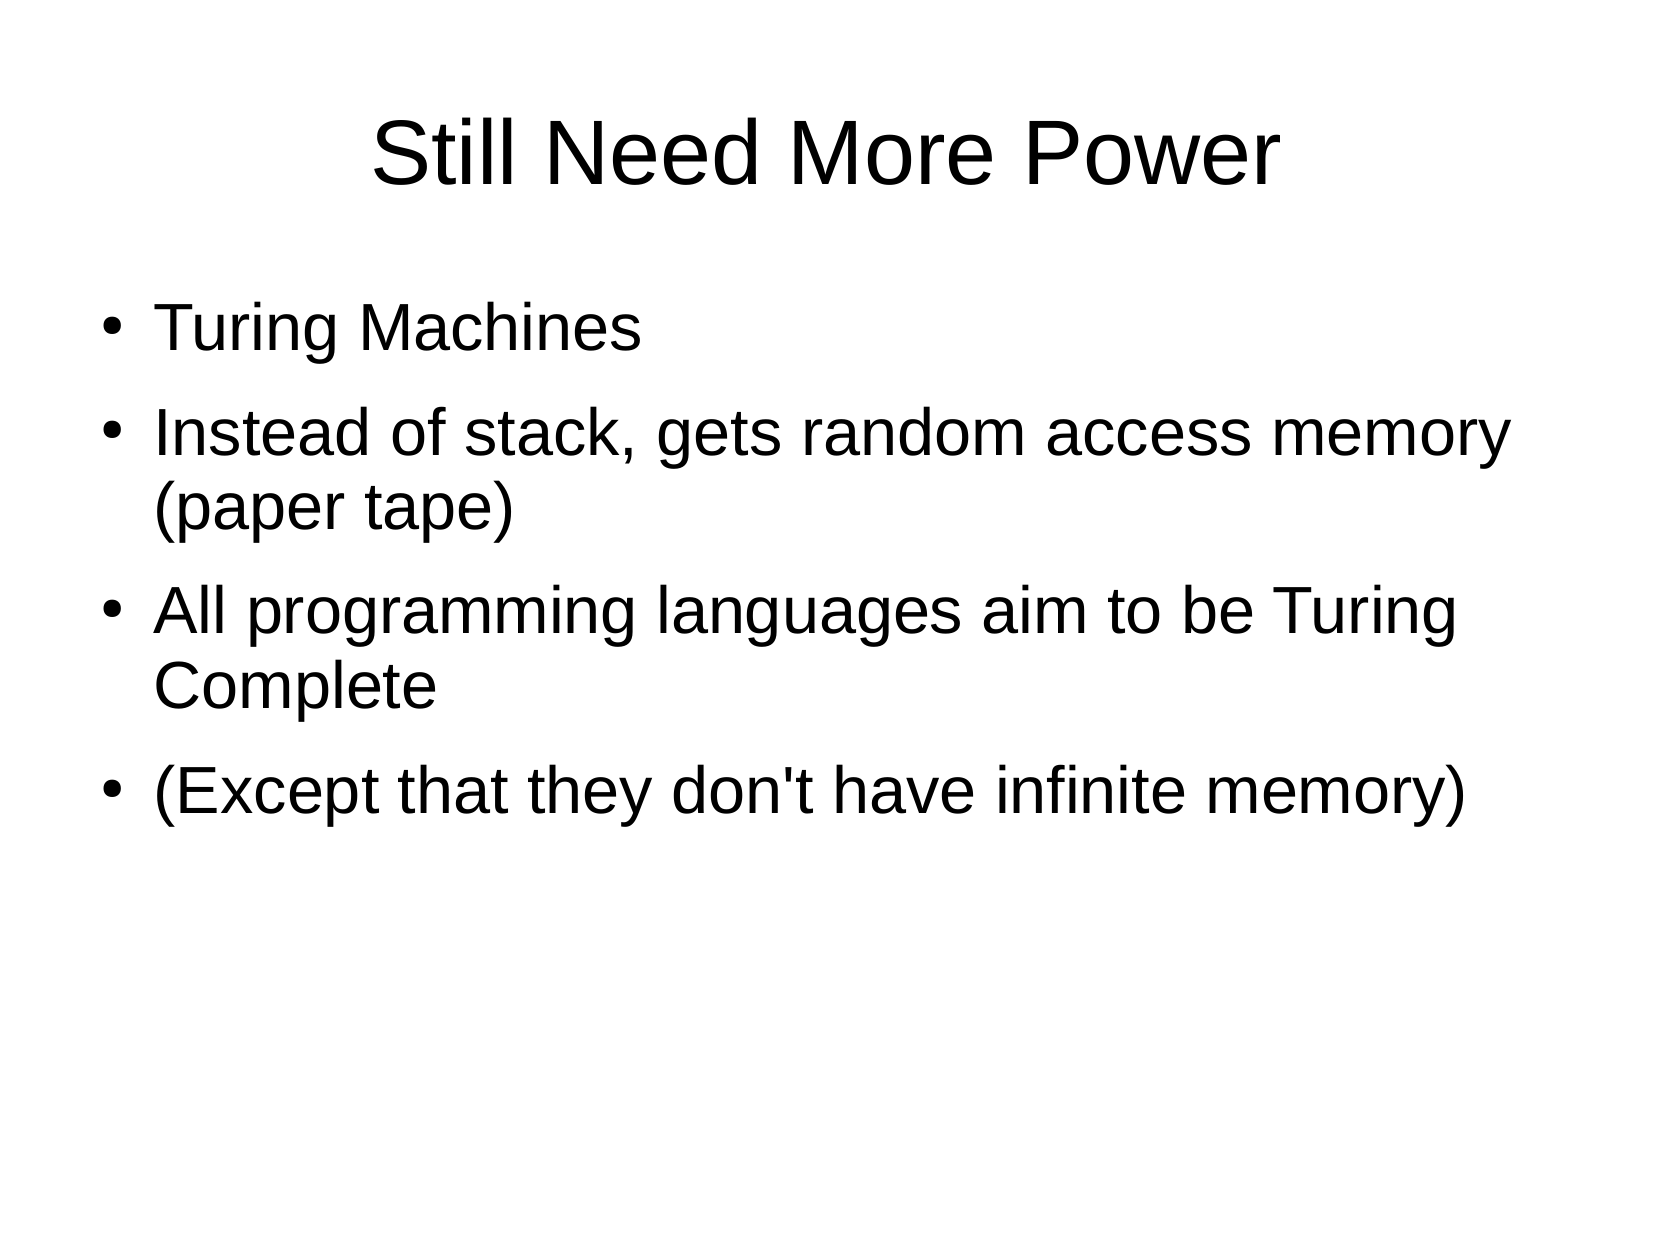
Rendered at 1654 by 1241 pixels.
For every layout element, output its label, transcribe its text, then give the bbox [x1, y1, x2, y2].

title Still Need More Power [82, 49, 1571, 257]
list Turing Machines Instead of stack, gets random access memory (paper tape) All programming languages aim to be Turing Complete (Except that they don't have infinite memory) [82, 290, 1538, 1010]
